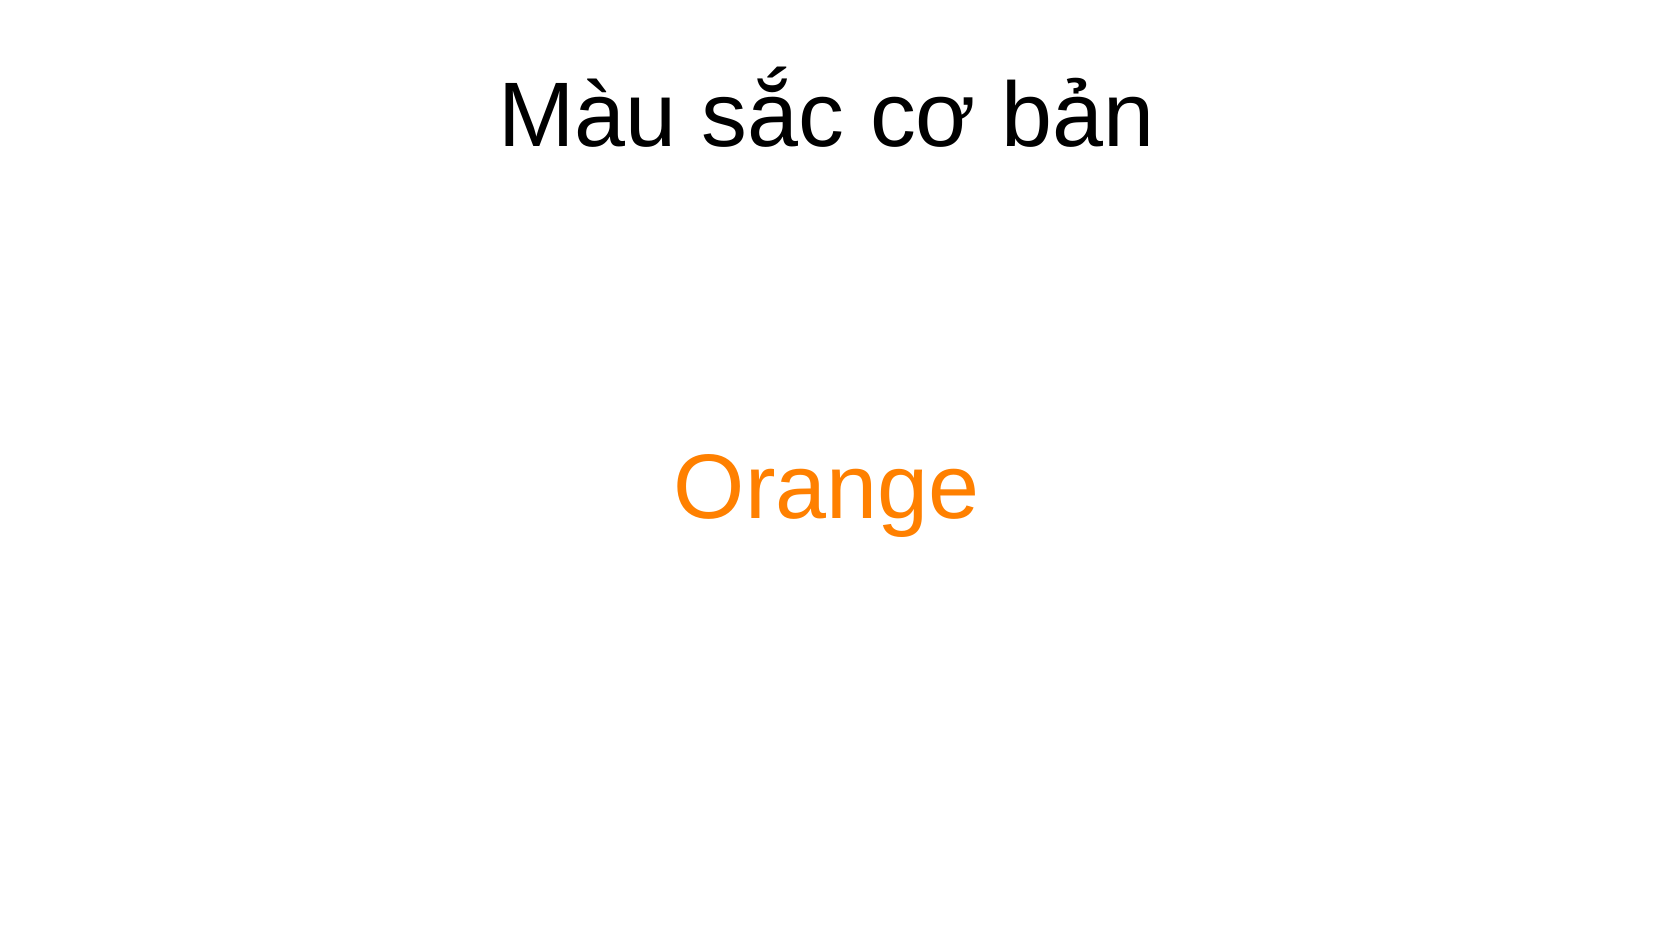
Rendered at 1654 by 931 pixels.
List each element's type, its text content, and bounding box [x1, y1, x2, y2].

subtitle Orange [82, 217, 1571, 758]
title Màu sắc cơ bản [82, 37, 1571, 193]
